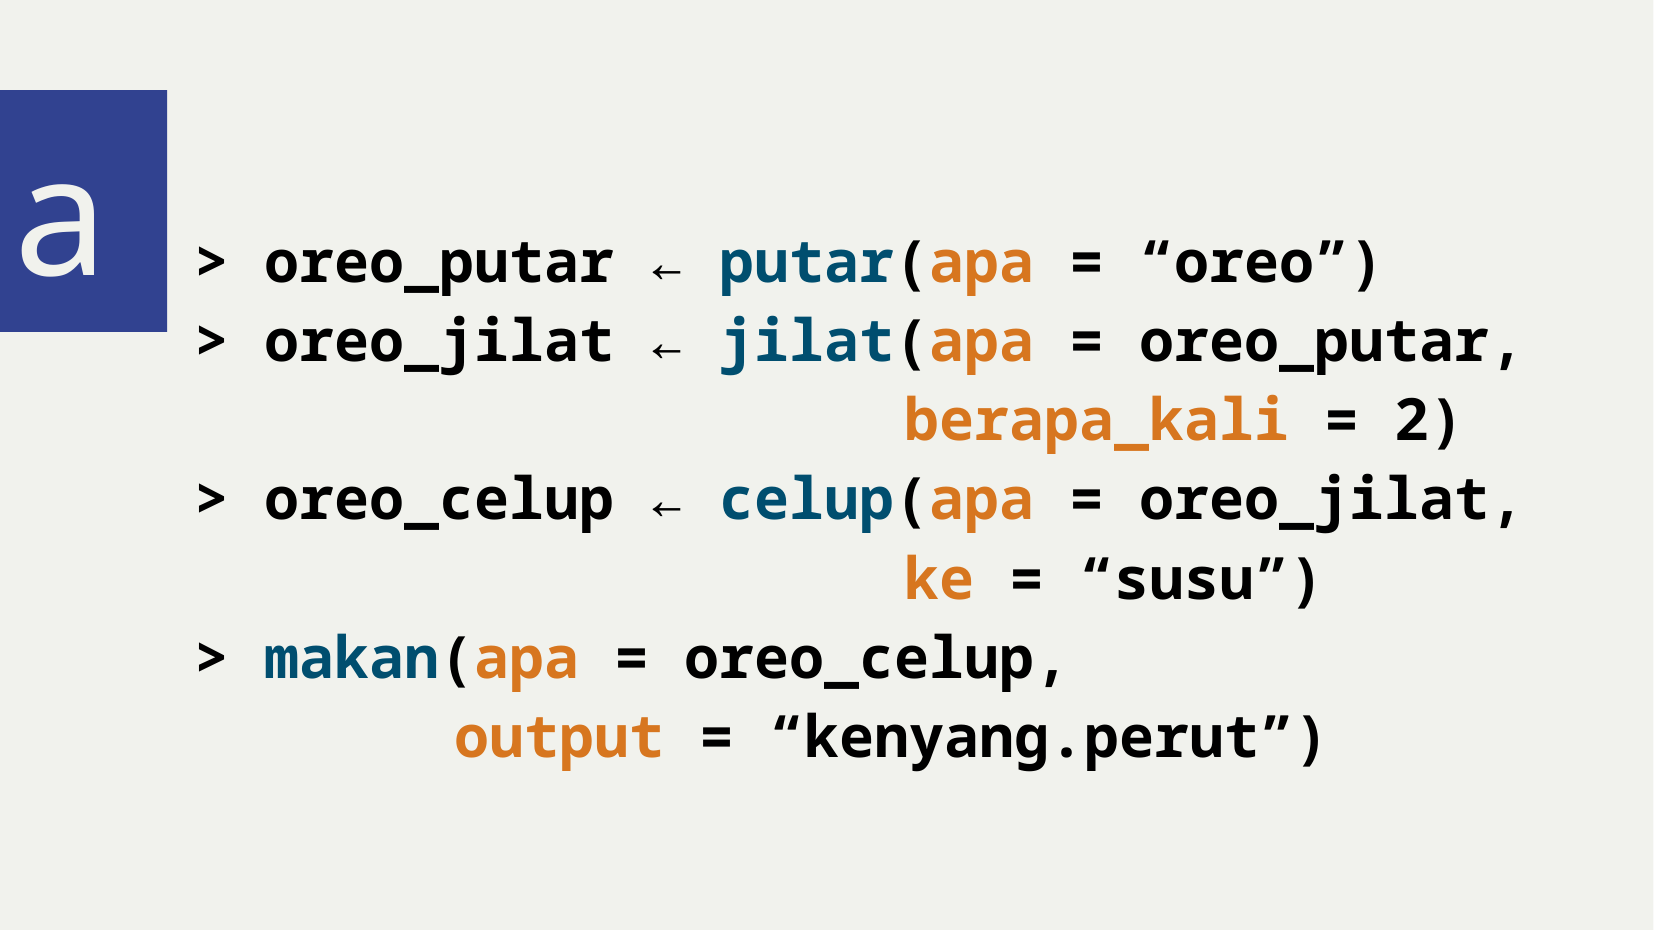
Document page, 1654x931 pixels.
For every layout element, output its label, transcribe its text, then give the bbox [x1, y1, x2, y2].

text_box > oreo_putar ← putar(apa = “oreo”) > oreo_jilat ← jilat(apa = oreo_putar, berapa_kali = 2) > oreo_celup ← celup(apa = oreo_jilat, ke = “susu”) > makan(apa = oreo_celup, output = “kenyang.perut”) [180, 212, 1575, 718]
text_box a [0, 90, 168, 309]
